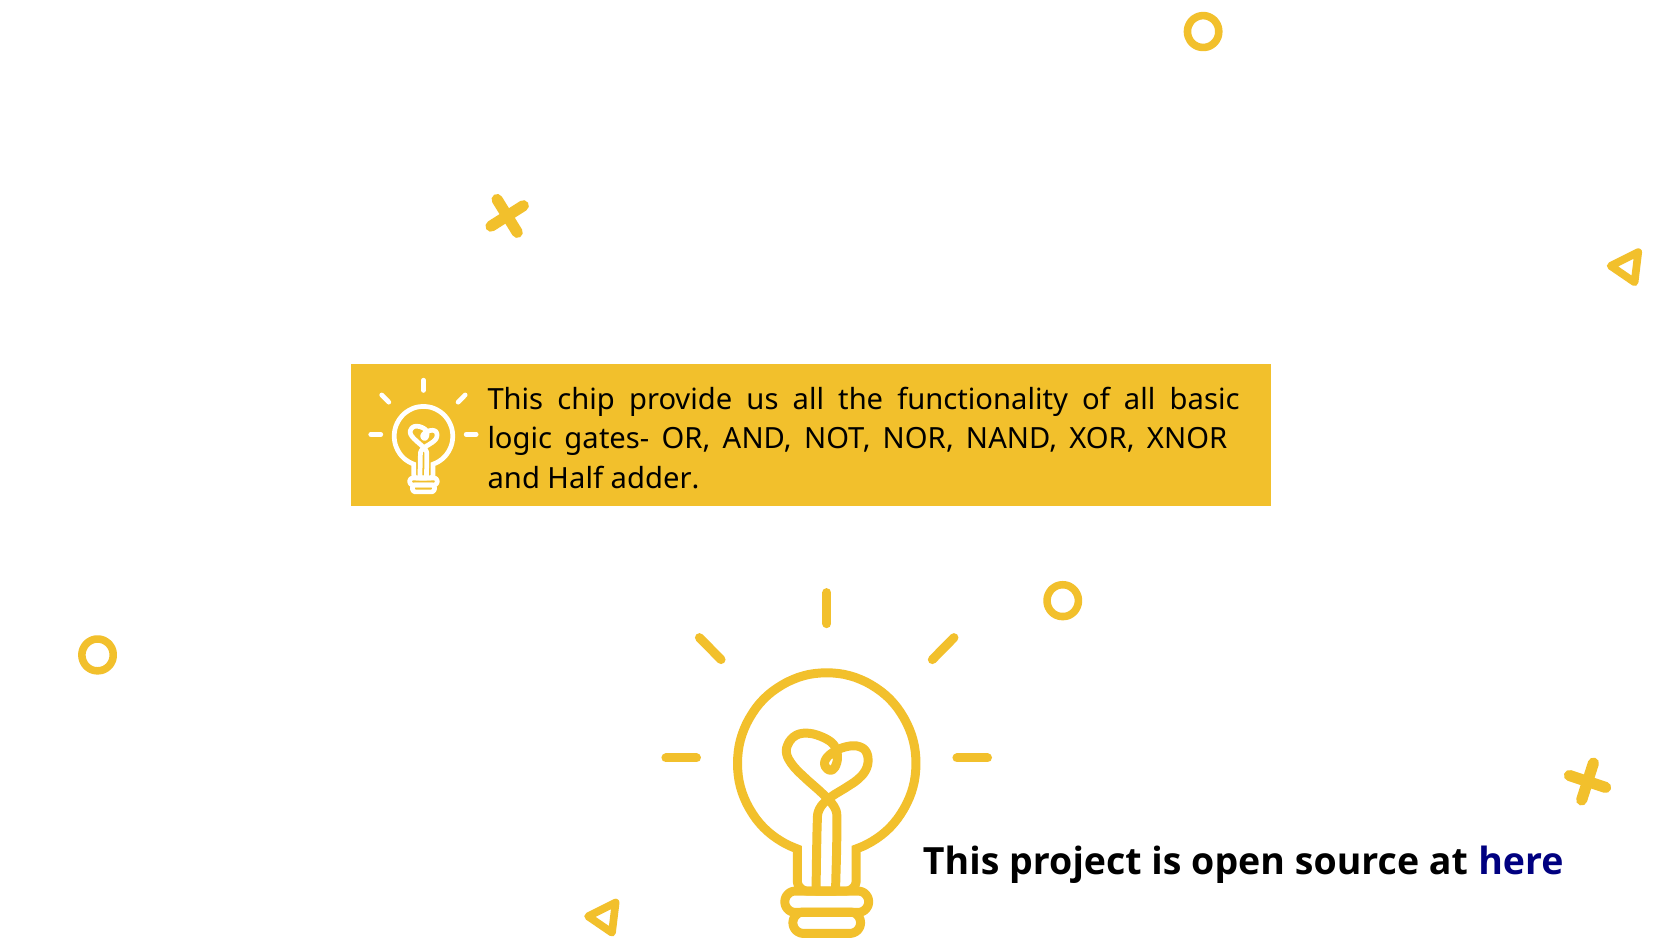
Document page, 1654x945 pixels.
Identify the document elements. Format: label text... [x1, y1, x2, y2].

text_box This project is open source at here [908, 827, 1565, 886]
text_box This chip provide us all the functionality of all basic logic gates- OR, AND, NOT, NOR, NAND, XOR, XNOR and Half adder. [487, 344, 1241, 531]
